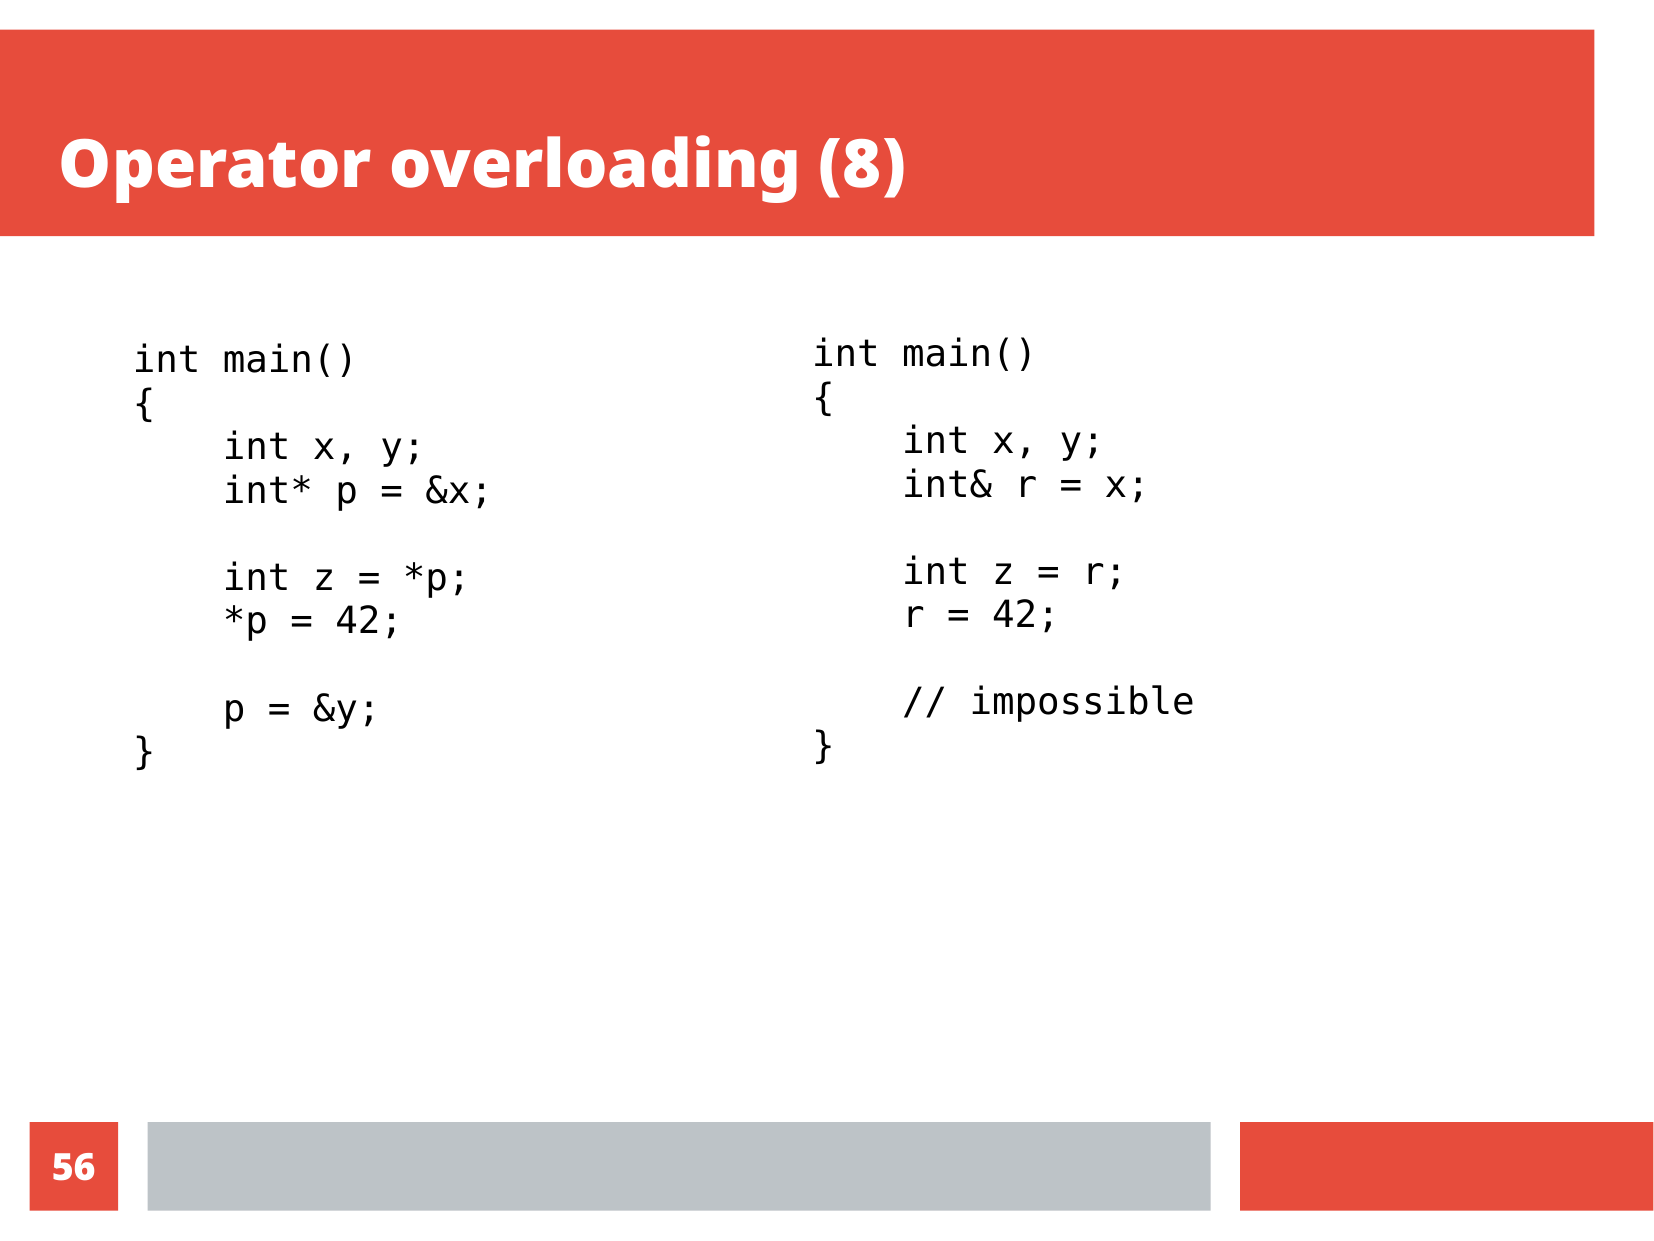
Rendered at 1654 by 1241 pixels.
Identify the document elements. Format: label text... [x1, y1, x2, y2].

text_box int main() { int x, y; int* p = &x; int z = *p; *p = 42; p = &y; } [118, 330, 806, 1042]
title Operator overloading (8) [59, 59, 1595, 207]
text_box int main() { int x, y; int& r = x; int z = r; r = 42; // impossible } [797, 324, 1515, 993]
